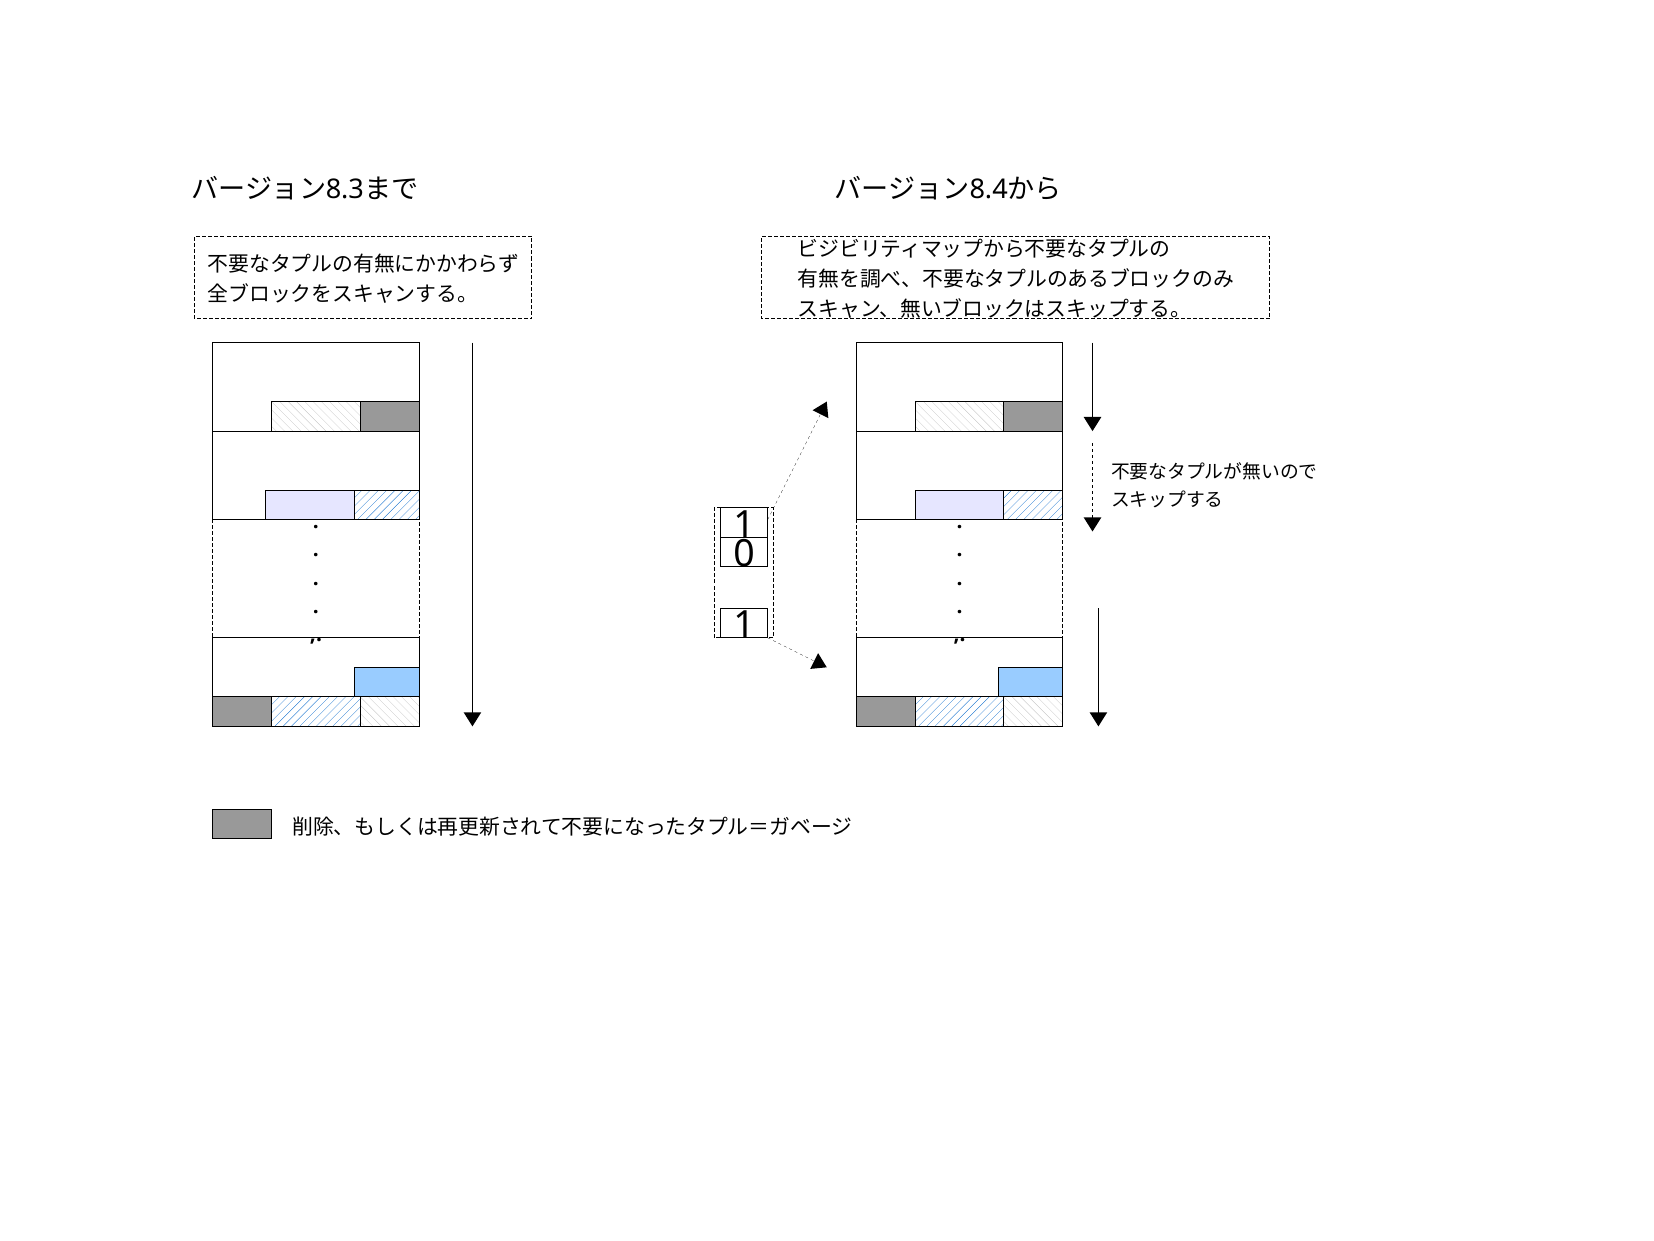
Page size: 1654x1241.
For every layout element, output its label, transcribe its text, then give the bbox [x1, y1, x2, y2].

text_box . . . . ,. [213, 432, 419, 519]
text_box [212, 809, 272, 839]
text_box . . . . ,. [213, 343, 419, 431]
text_box [271, 401, 420, 432]
text_box . . . . ,. [857, 638, 1062, 696]
text_box . . . . ,. [857, 432, 1062, 519]
text_box 不要なタプルが無いので スキップする [1096, 449, 1359, 510]
text_box [915, 490, 1063, 520]
text_box . . . . ,. [856, 520, 1063, 637]
text_box 削除、もしくは再更新されて不要になったタプル＝ガベージ [277, 803, 868, 843]
text_box 1 [720, 507, 768, 537]
text_box 0 [720, 537, 768, 567]
text_box [265, 490, 420, 520]
text_box バージョン8.4から [820, 159, 1079, 207]
text_box バージョン8.3まで [176, 159, 436, 207]
text_box 1 [720, 608, 768, 638]
text_box . . . . ,. [213, 638, 419, 696]
text_box [856, 667, 1063, 727]
text_box 不要なタプルの有無にかかわらず 全ブロックをスキャンする。 [194, 236, 532, 319]
text_box . . . . ,. [857, 343, 1062, 431]
text_box . . . . ,. [212, 520, 420, 637]
text_box [915, 401, 1063, 432]
text_box [212, 667, 420, 727]
text_box ビジビリティマップから不要なタプルの 有無を調べ、不要なタプルのあるブロックのみ スキャン、無いブロックはスキップする。 [761, 236, 1270, 319]
